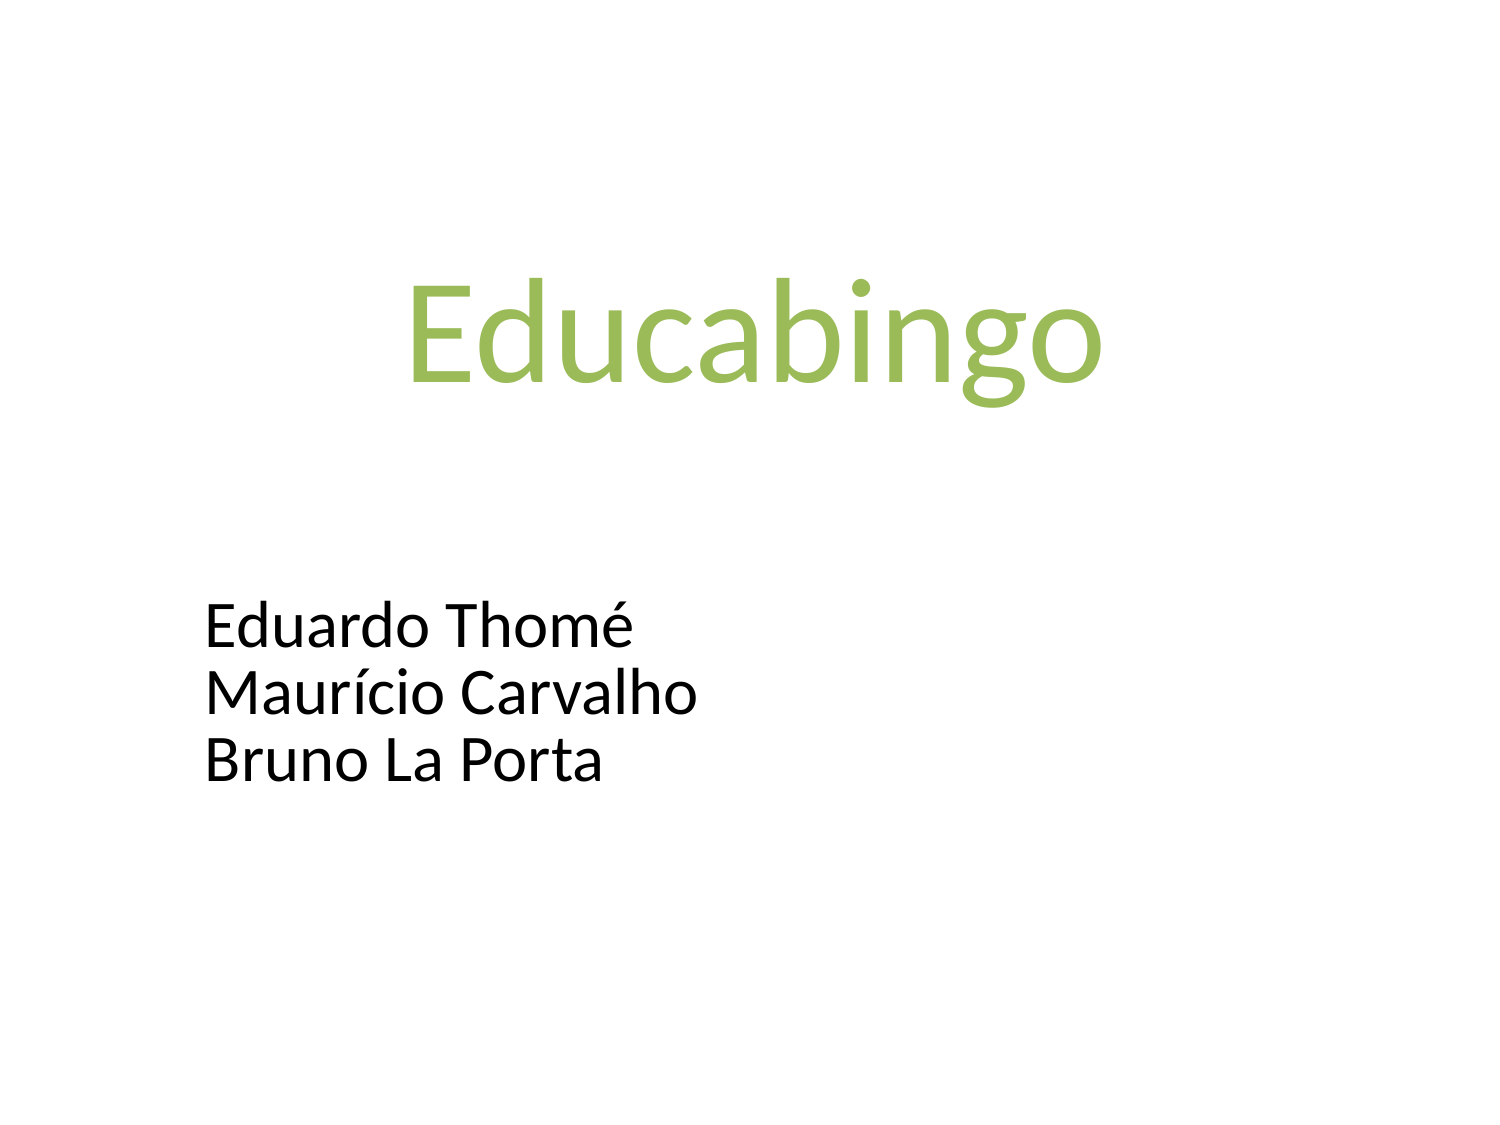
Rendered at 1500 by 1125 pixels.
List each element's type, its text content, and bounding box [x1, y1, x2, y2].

text_box Eduardo Thomé Maurício Carvalho Bruno La Porta [190, 590, 1241, 1000]
title Educabingo [118, 201, 1394, 443]
